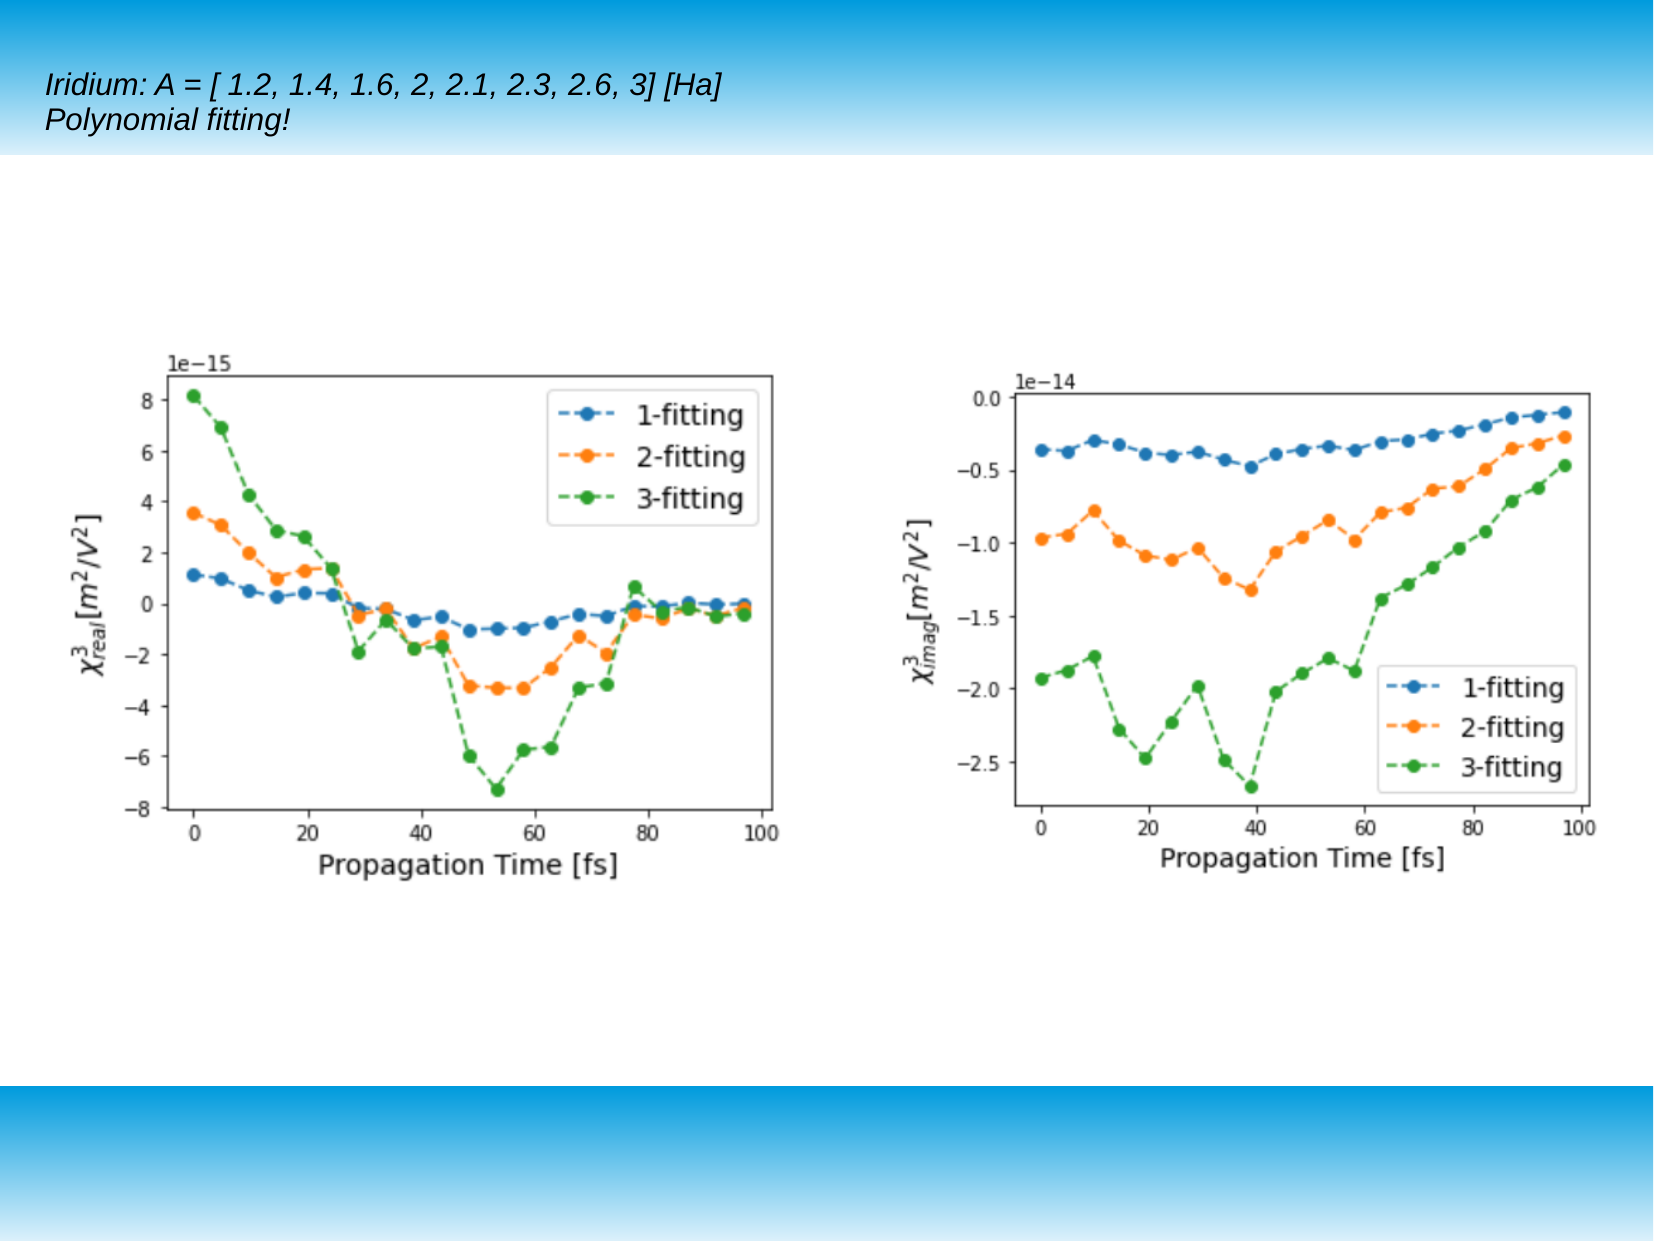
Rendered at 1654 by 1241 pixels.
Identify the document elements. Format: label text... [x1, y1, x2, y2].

picture [48, 345, 799, 904]
picture [870, 350, 1621, 894]
text_box Iridium: A = [ 1.2, 1.4, 1.6, 2, 2.1, 2.3, 2.6, 3] [Ha] Polynomial fitting! [30, 60, 1600, 214]
